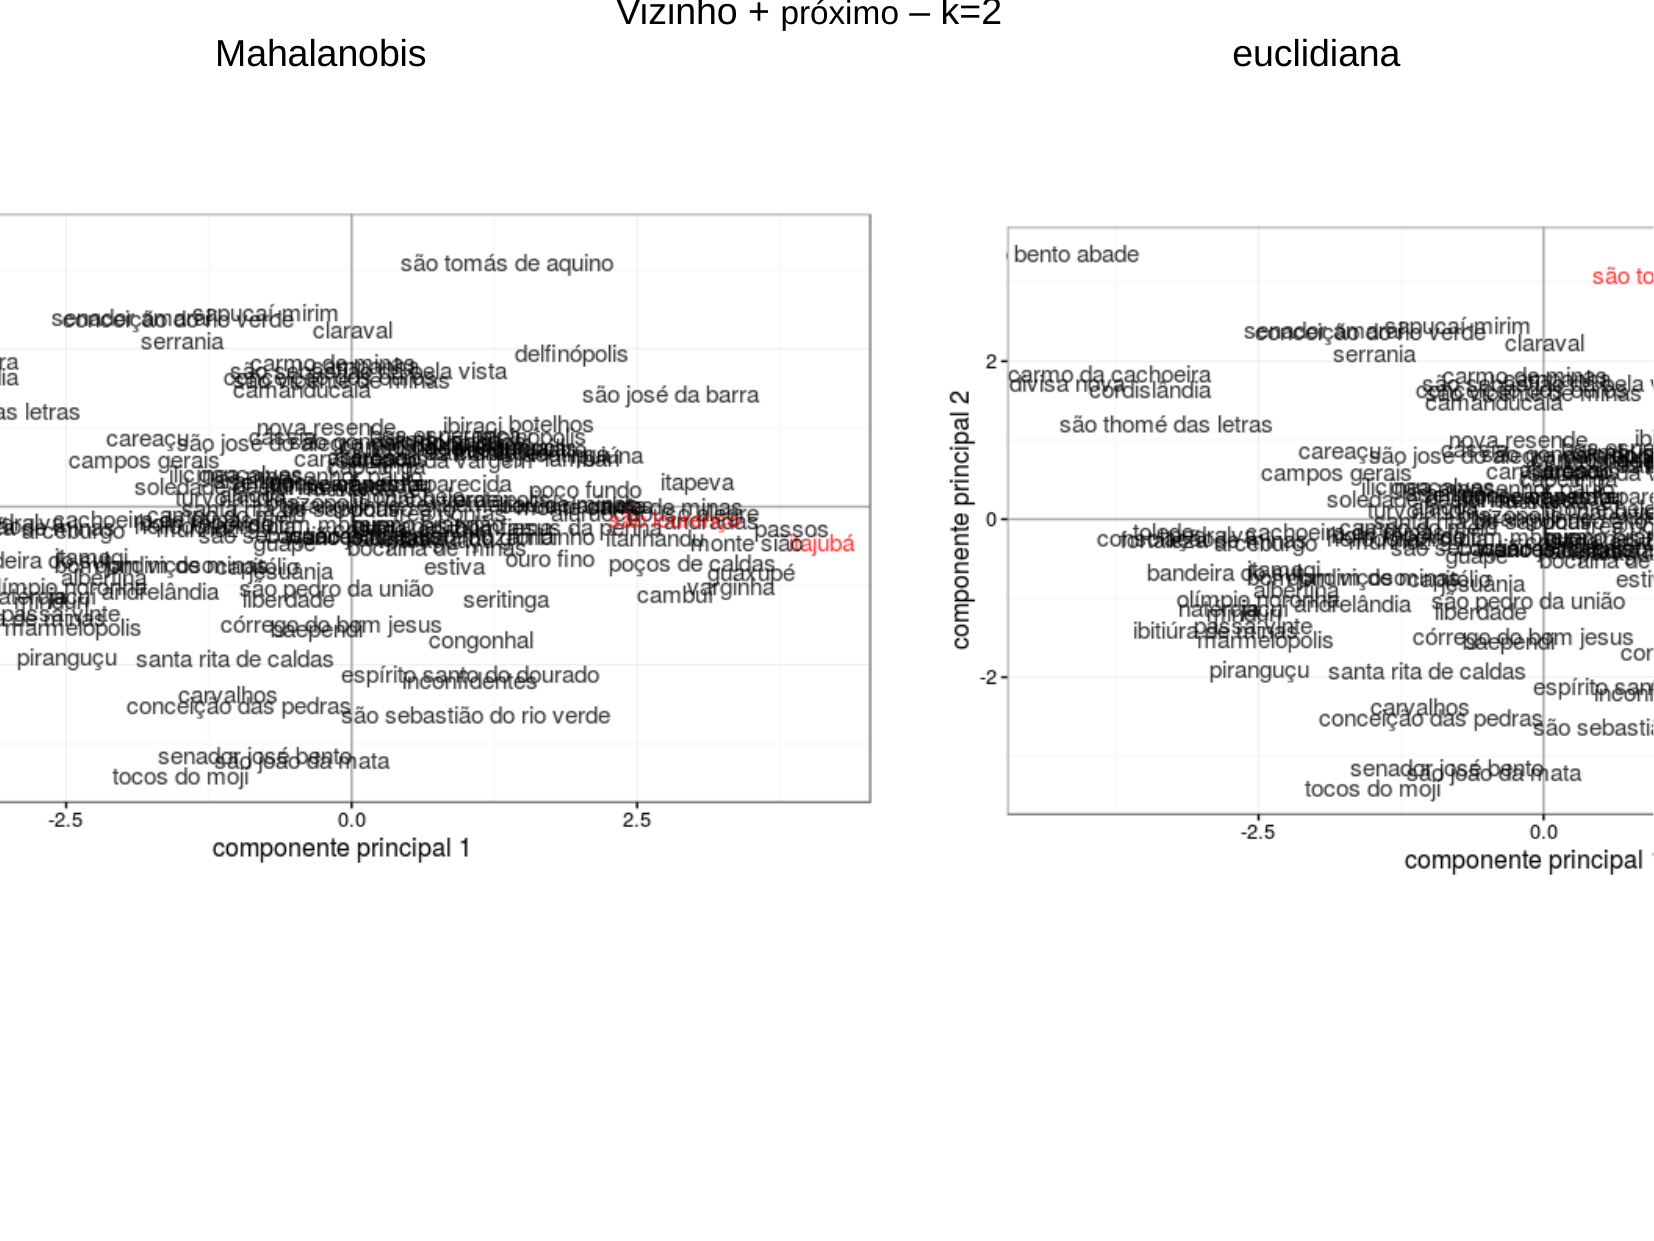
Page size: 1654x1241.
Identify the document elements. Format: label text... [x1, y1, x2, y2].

title Vizinho + próximo – k=2 Mahalanobis euclidiana [64, 0, 1554, 137]
picture [933, 178, 1654, 886]
picture [0, 165, 883, 875]
